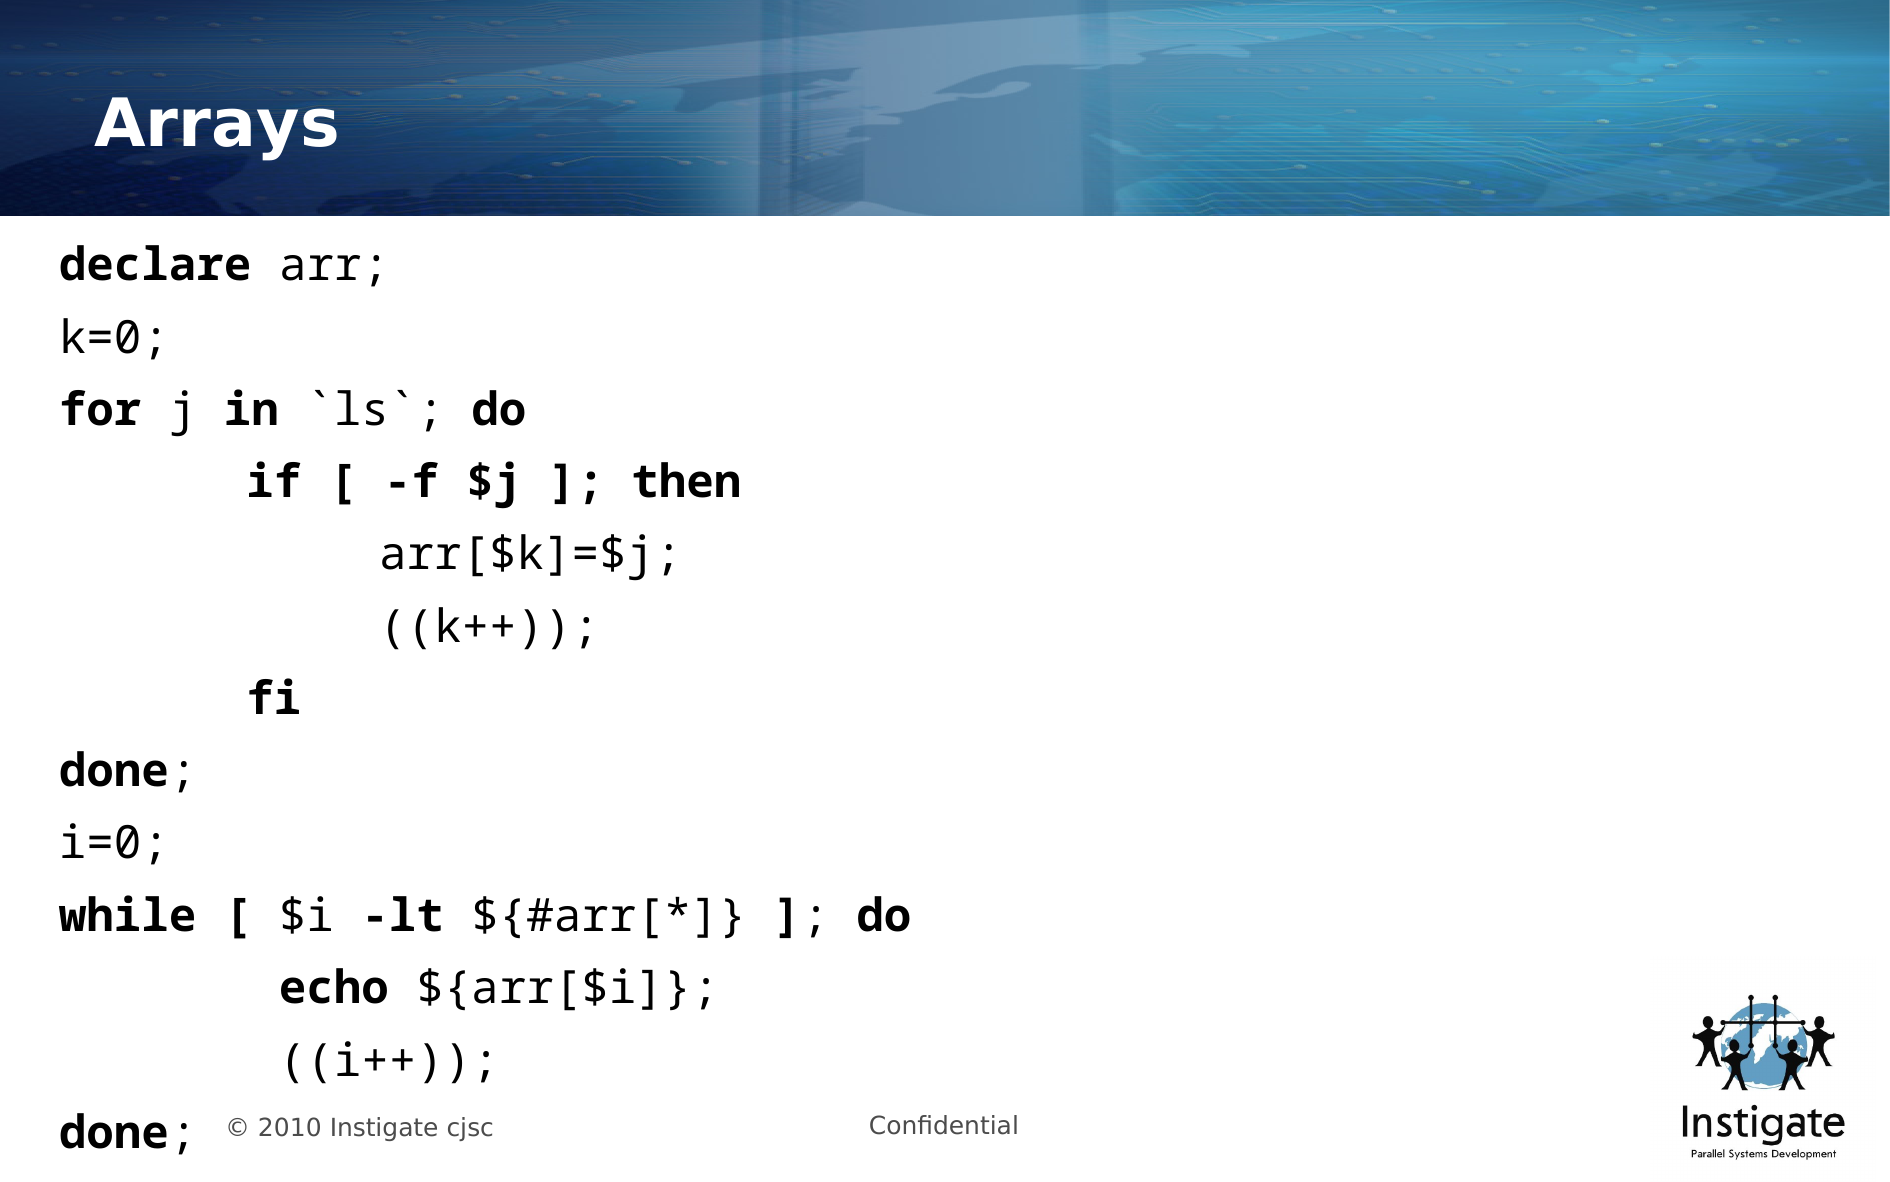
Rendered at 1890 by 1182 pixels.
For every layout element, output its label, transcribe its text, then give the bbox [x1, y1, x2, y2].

list declare arr; k=0; for j in `ls`; do if [ -f $j ]; then arr[$k]=$j; ((k++)); fi done; i=0; while [ $i -lt ${#arr[*]} ]; do echo ${arr[$i]}; ((i++)); done; [59, 236, 1831, 1053]
title Arrays [94, 54, 1793, 210]
picture [0, 0, 1890, 216]
picture [1650, 956, 1876, 1182]
